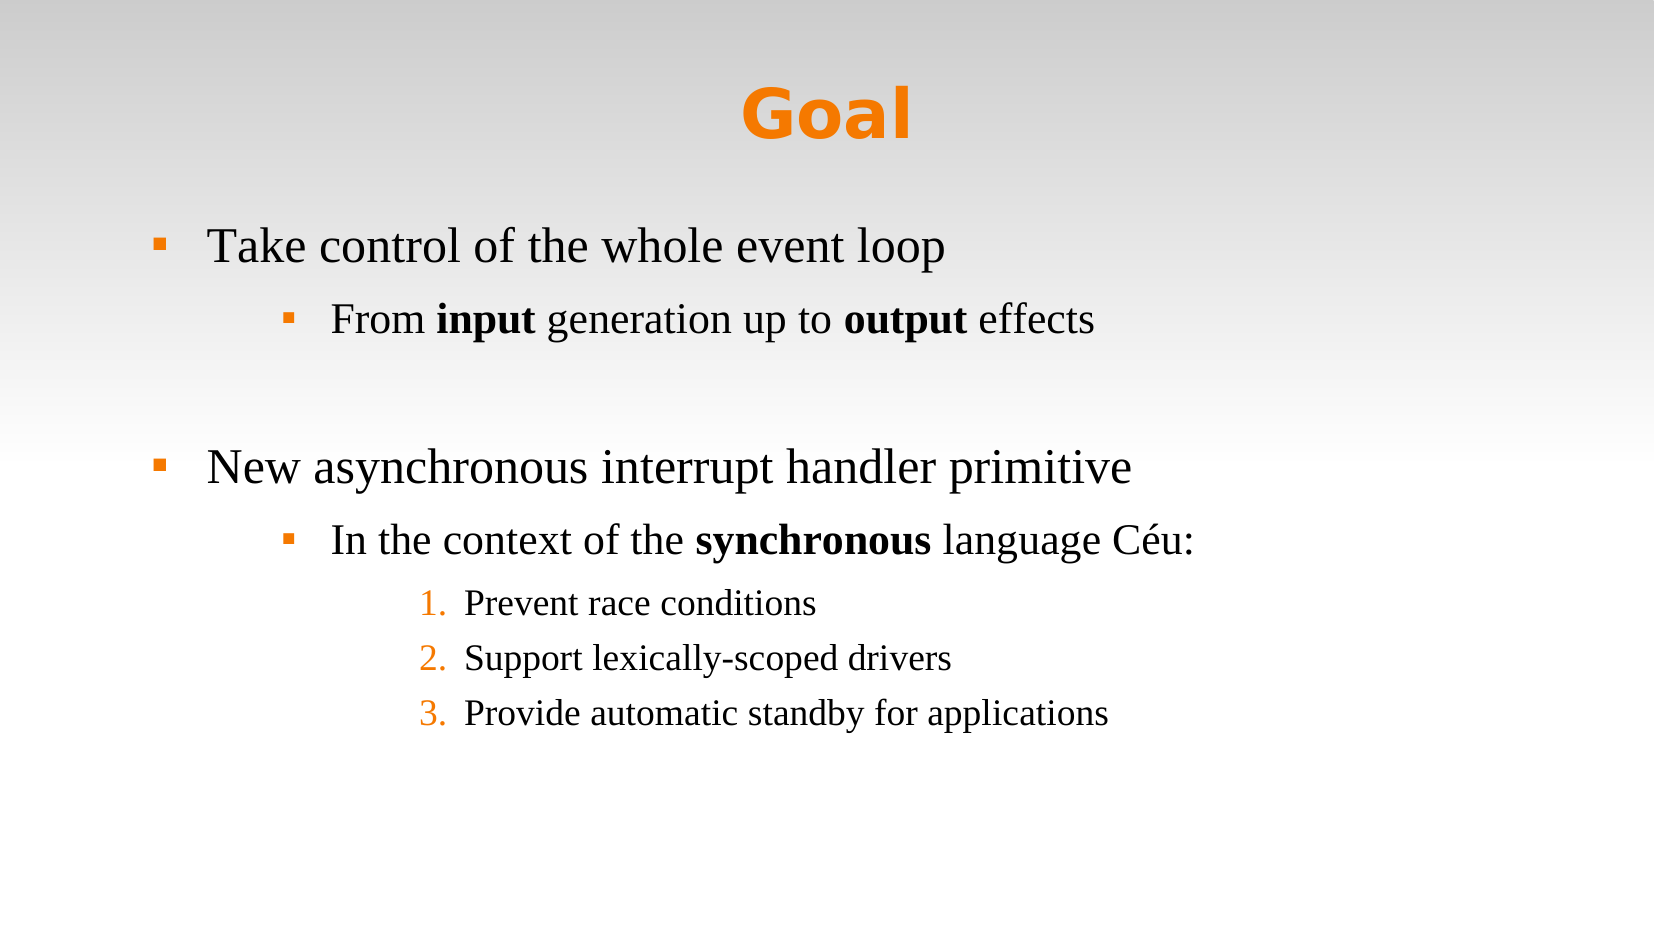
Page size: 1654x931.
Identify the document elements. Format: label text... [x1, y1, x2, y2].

title Goal [82, 37, 1571, 193]
list Take control of the whole event loop From input generation up to output effects New asynchronous interrupt handler primitive In the context of the synchronous language Céu: Prevent race conditions Support lexically-scoped drivers Provide automatic standby for applications [82, 217, 1571, 832]
